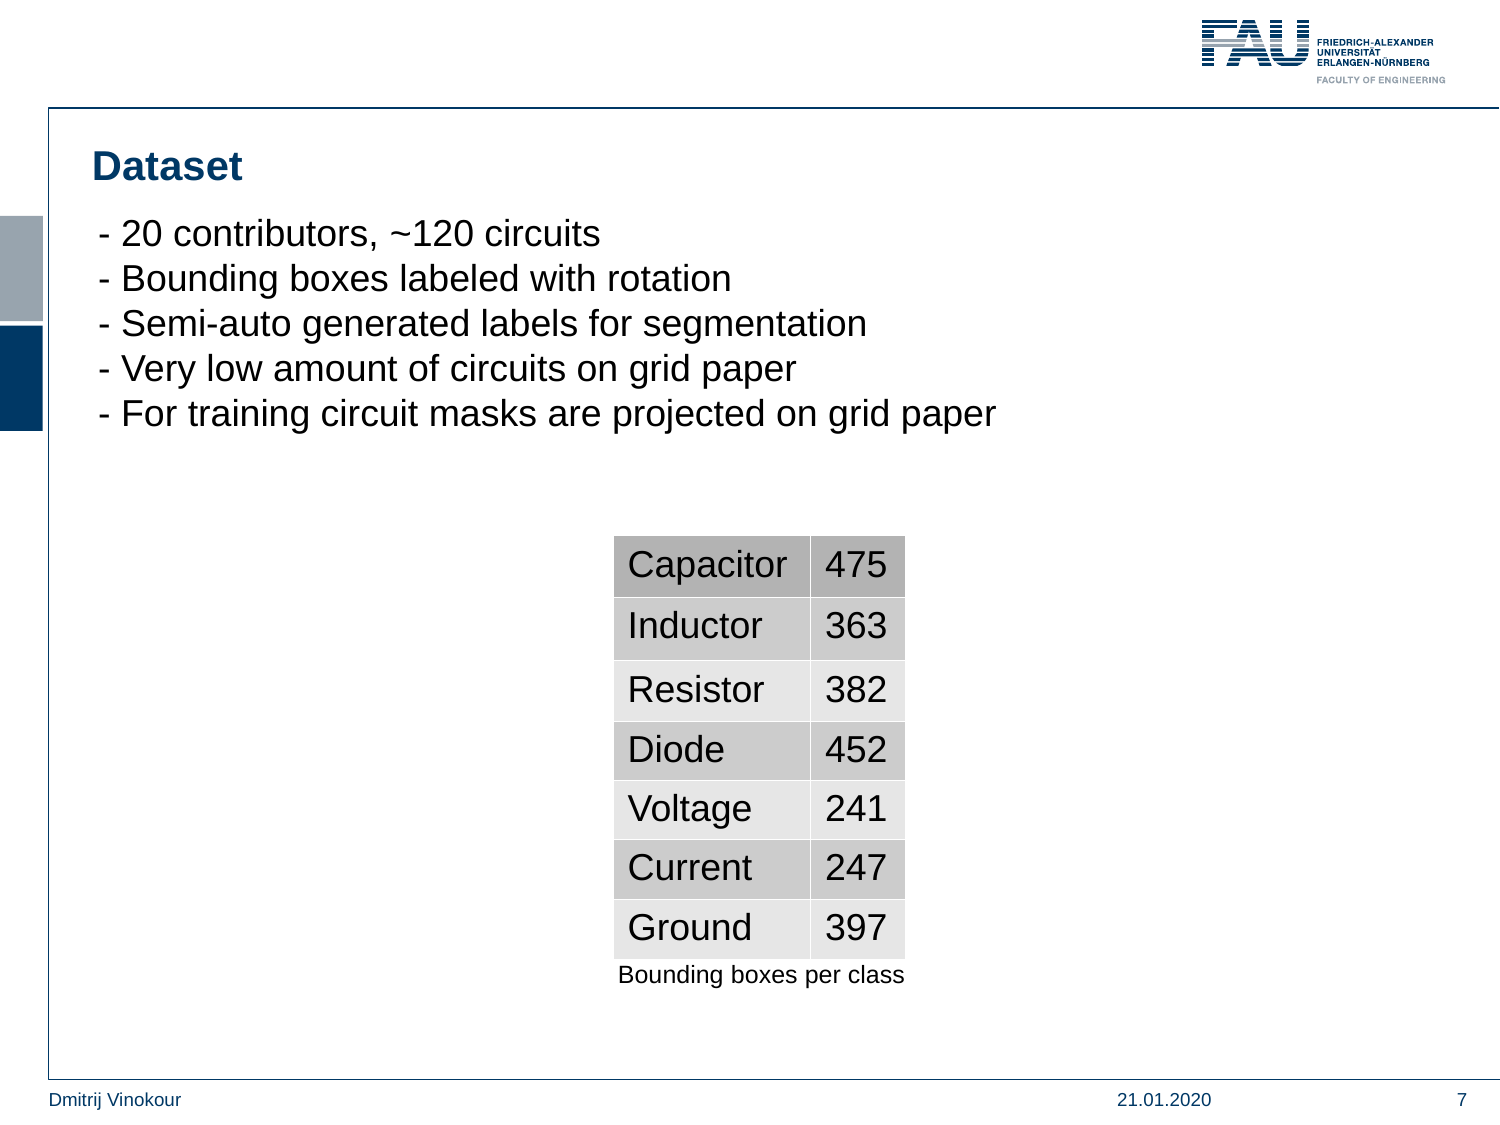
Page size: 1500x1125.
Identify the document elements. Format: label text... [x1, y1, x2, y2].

text_box Dmitrij Vinokour [48, 1087, 1053, 1119]
table_cell 452 [811, 722, 905, 780]
table_header Capacitor [614, 536, 810, 597]
table_cell 382 [811, 661, 905, 721]
text_box 21.01.2020 [1117, 1087, 1294, 1119]
table_cell Resistor [614, 661, 810, 721]
table_cell Voltage [614, 781, 810, 839]
table_cell Diode [614, 722, 810, 780]
table_cell 241 [811, 781, 905, 839]
table_cell 247 [811, 840, 905, 899]
table_cell Ground [614, 900, 810, 953]
table_header 475 [811, 536, 905, 597]
table_cell 363 [811, 598, 905, 660]
text_box Dataset [91, 139, 1460, 365]
table_cell Inductor [614, 598, 810, 660]
table_cell 397 [811, 900, 905, 953]
text_box - 20 contributors, ~120 circuits - Bounding boxes labeled with rotation - Semi-auto generated labels for segmentation - Very low amount of circuits on grid paper - For training circuit masks are projected on grid paper [83, 201, 1313, 526]
table_cell Current [614, 840, 810, 899]
text_box Bounding boxes per class [603, 953, 921, 997]
text_box <number> [1349, 1087, 1468, 1119]
